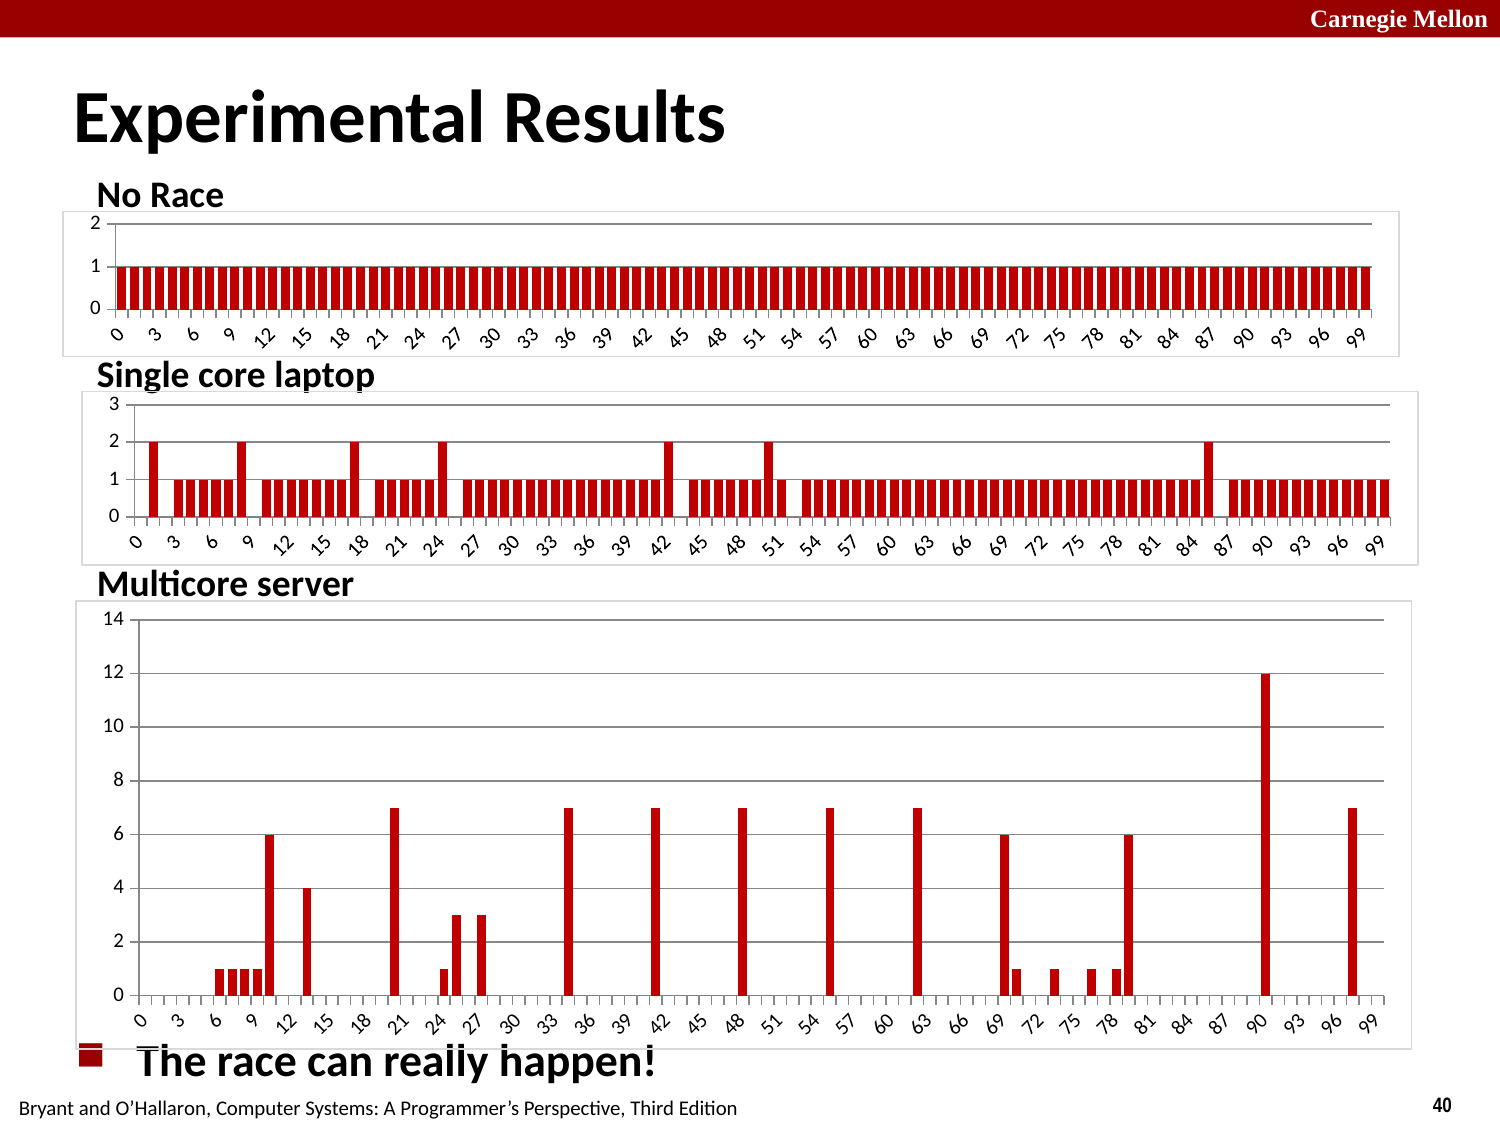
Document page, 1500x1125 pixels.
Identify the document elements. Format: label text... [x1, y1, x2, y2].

chart [62, 210, 1400, 358]
text_box Single core laptop [82, 342, 391, 390]
text_box Multicore server [82, 566, 370, 600]
list The race can really happen! [65, 1023, 1361, 1113]
title Experimental Results [58, 50, 1304, 175]
text_box No Race [81, 162, 240, 210]
chart [75, 600, 1413, 1050]
chart [81, 390, 1419, 566]
